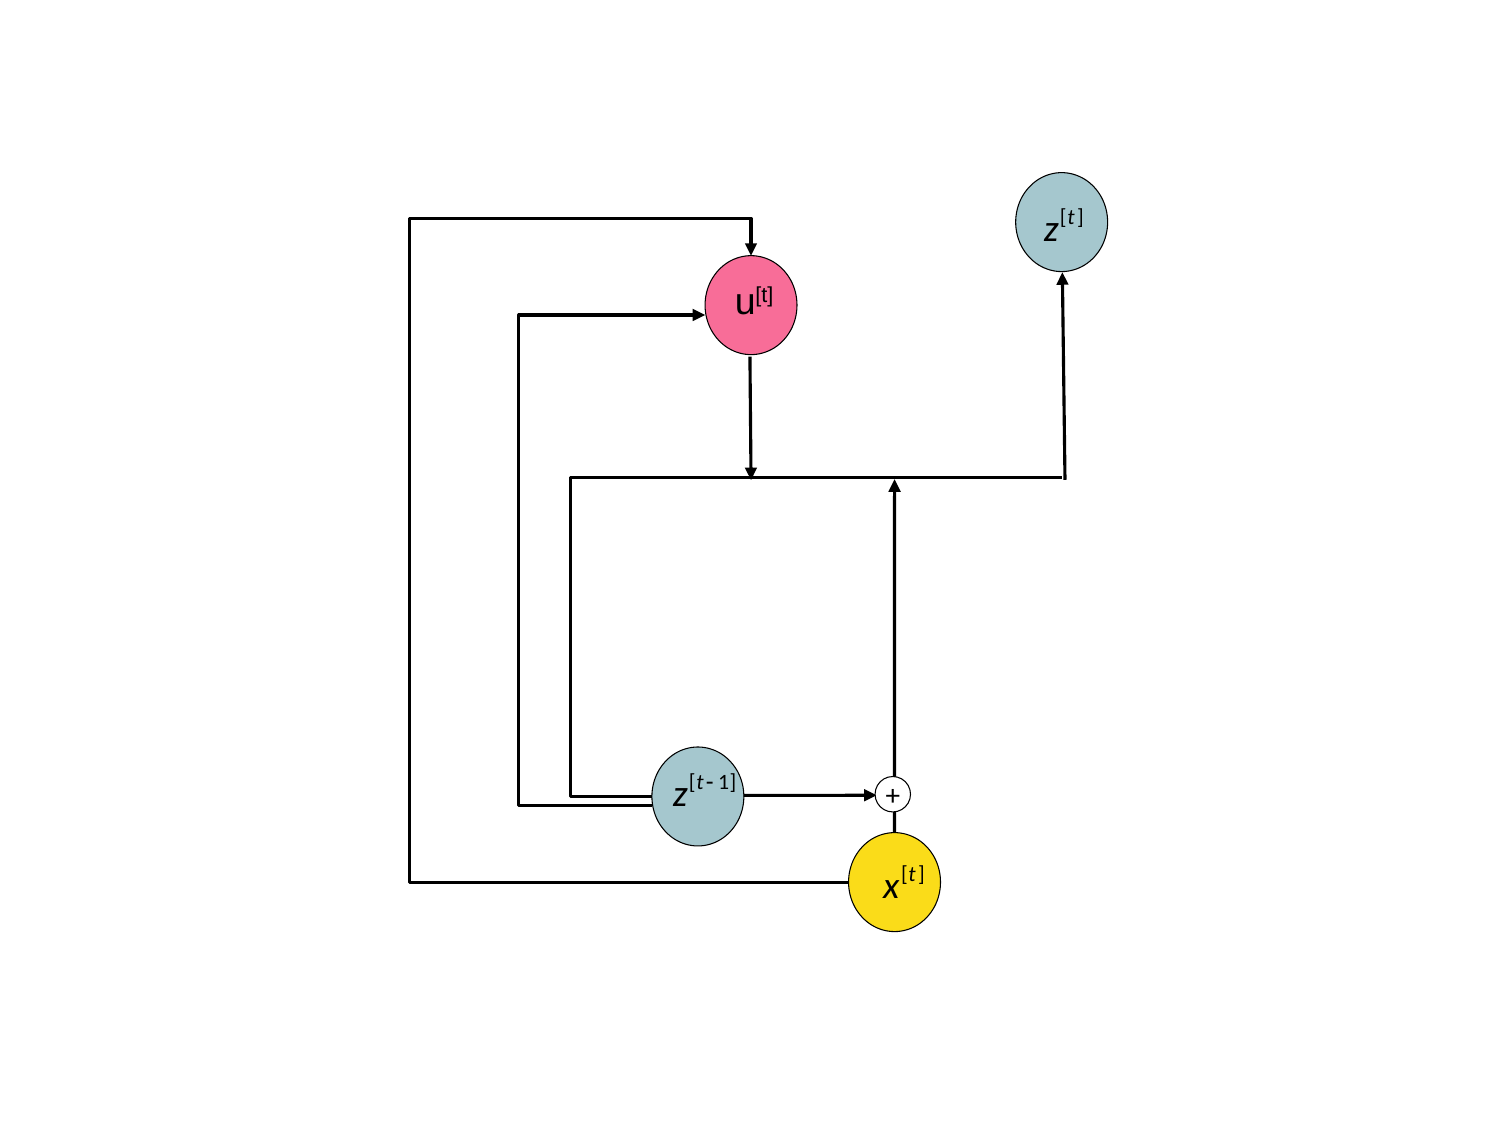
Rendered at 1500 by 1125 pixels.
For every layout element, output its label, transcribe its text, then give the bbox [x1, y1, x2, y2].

chart [876, 857, 930, 905]
text_box [848, 832, 941, 932]
chart [1037, 201, 1091, 248]
text_box u[t] [720, 273, 856, 330]
text_box [705, 255, 791, 355]
text_box [651, 746, 741, 846]
text_box + [875, 776, 911, 812]
text_box [1015, 172, 1108, 272]
chart [666, 766, 742, 814]
